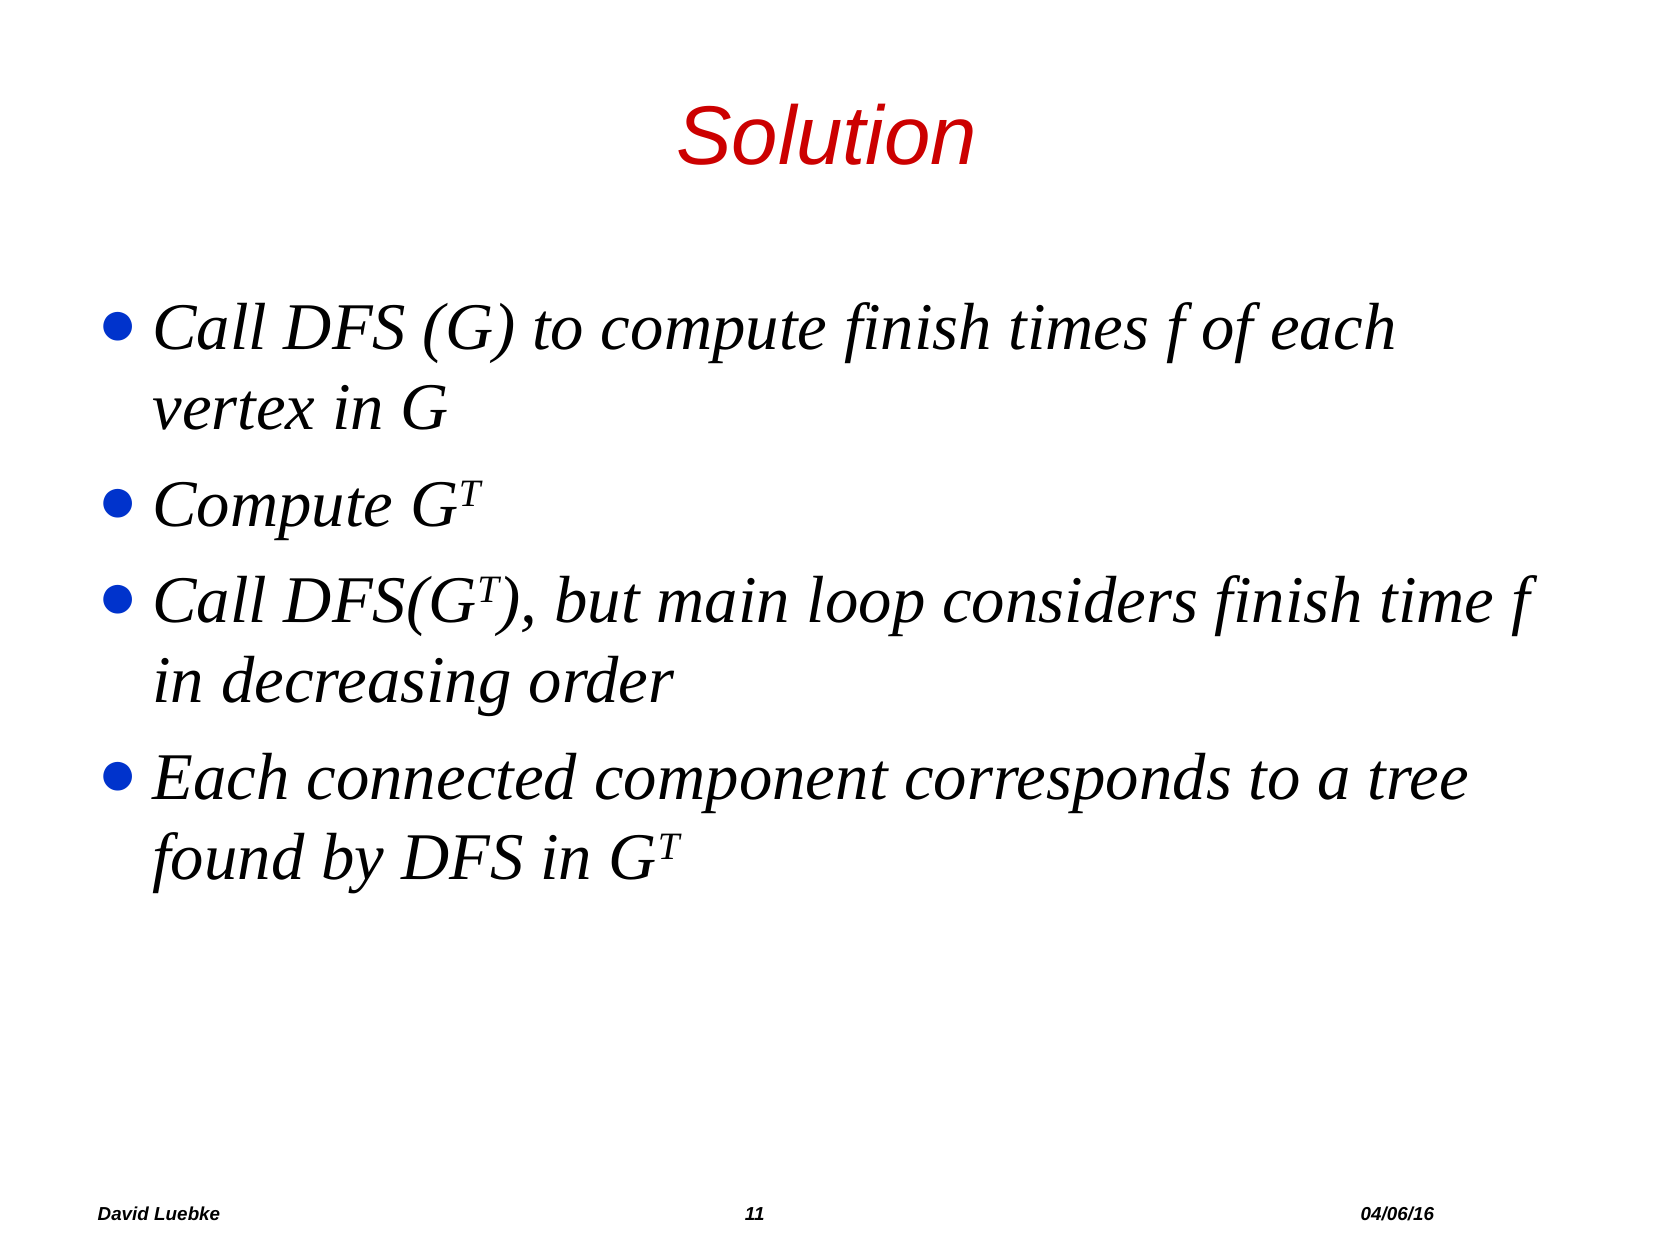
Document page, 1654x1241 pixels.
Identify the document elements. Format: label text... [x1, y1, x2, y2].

text_box Call DFS (G) to compute finish times f of each vertex in G Compute GT Call DFS(GT), but main loop considers finish time f in decreasing order Each connected component corresponds to a tree found by DFS in GT [82, 275, 1571, 1062]
text_box David Luebke <number> 04/06/16 [82, 1185, 1571, 1241]
text_box Solution [82, 41, 1571, 221]
